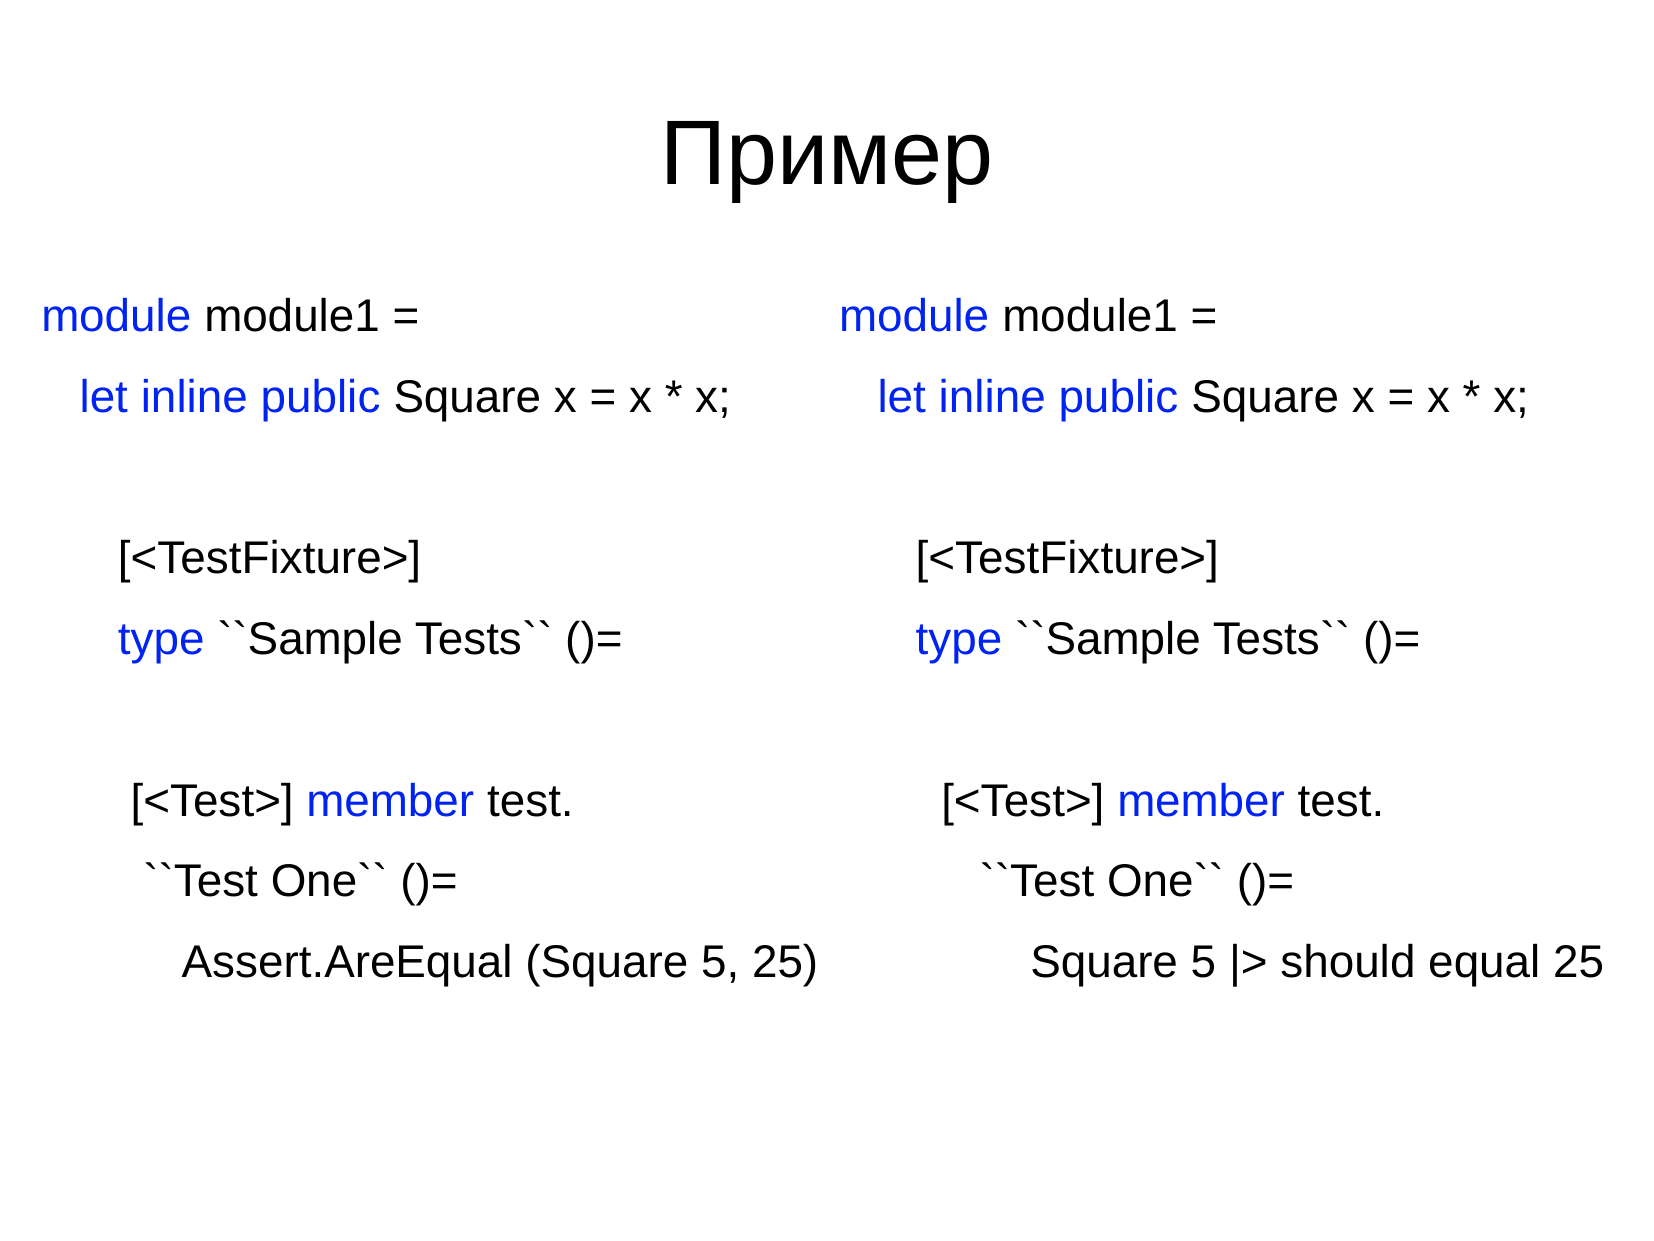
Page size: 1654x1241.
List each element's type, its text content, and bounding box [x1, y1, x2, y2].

list module module1 = let inline public Square x = x * x; [<TestFixture>] type ``Sample Tests`` ()= [<Test>] member test. ``Test One`` ()= Square 5 |> should equal 25 [839, 290, 1619, 1109]
list module module1 = let inline public Square x = x * x; [<TestFixture>] type ``Sample Tests`` ()= [<Test>] member test. ``Test One`` ()= Assert.AreEqual (Square 5, 25) [41, 290, 839, 1109]
title Пример [82, 49, 1571, 257]
